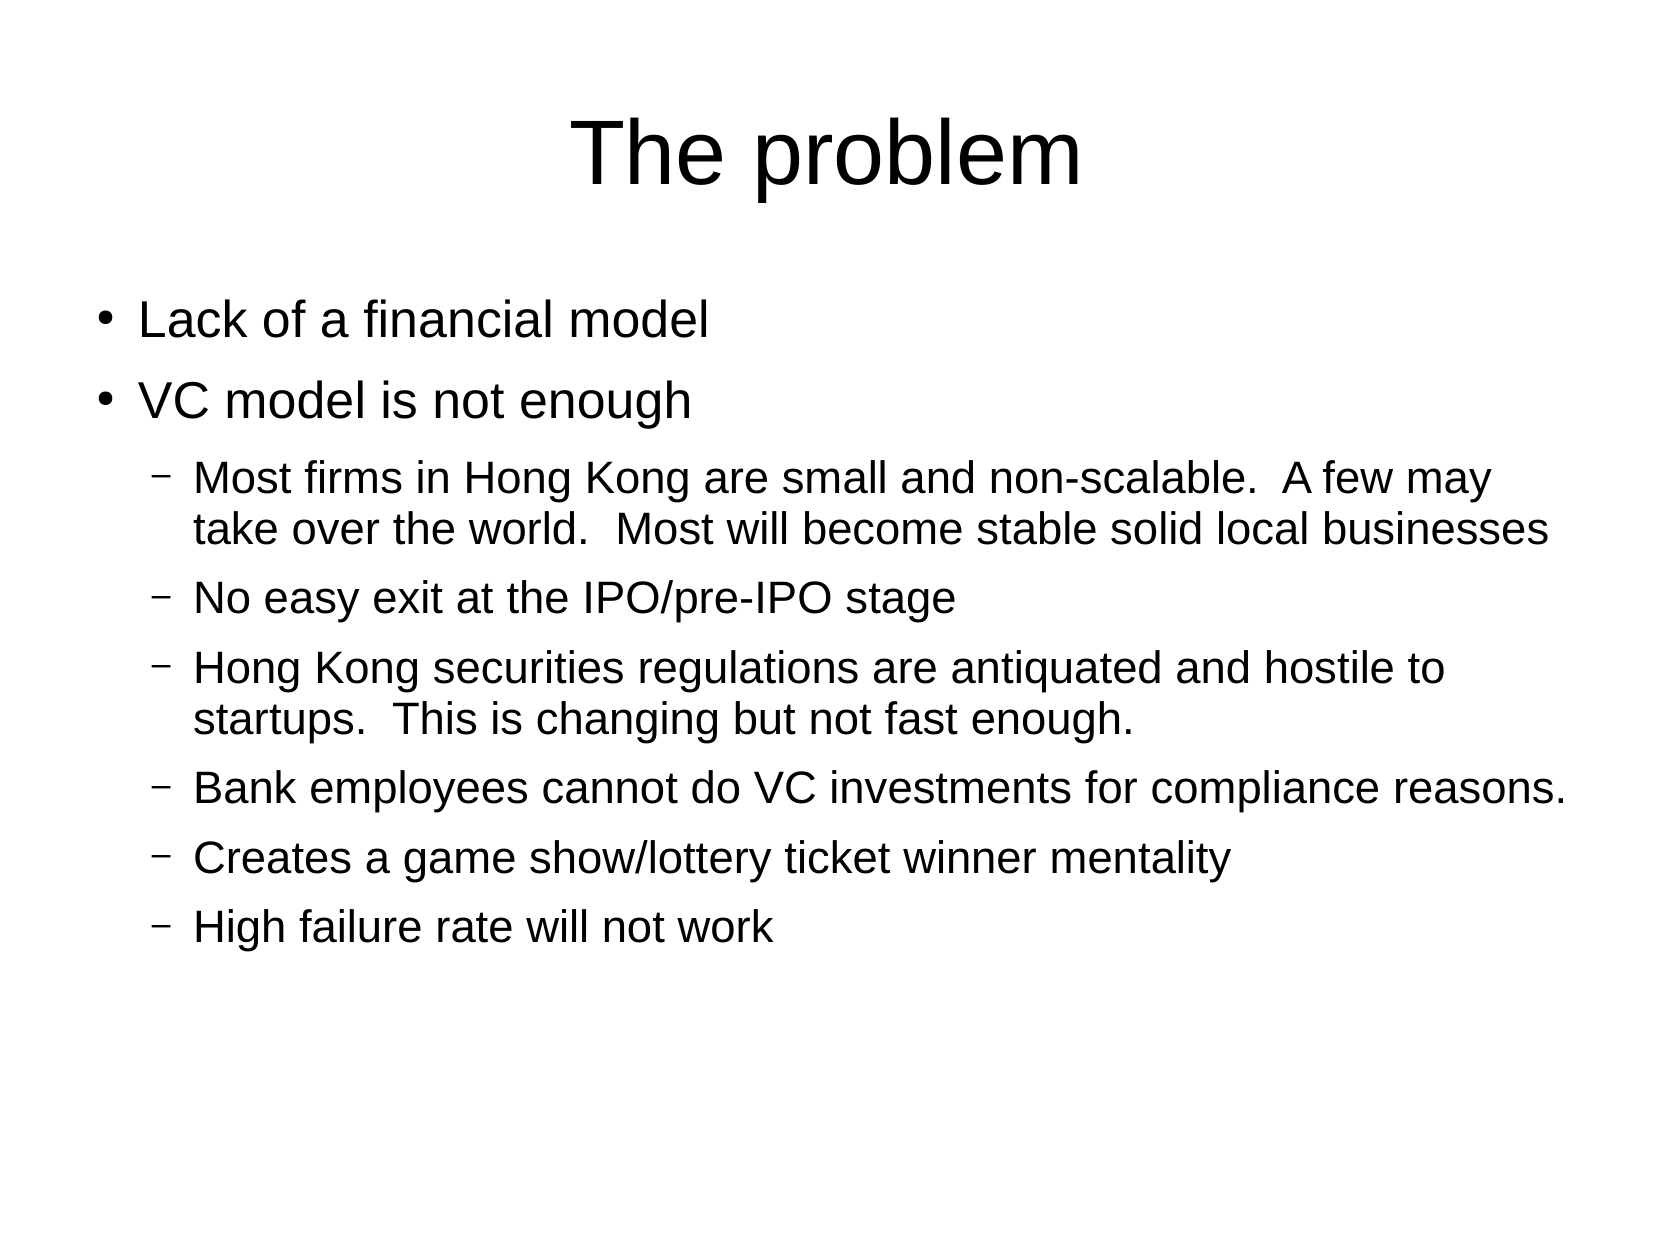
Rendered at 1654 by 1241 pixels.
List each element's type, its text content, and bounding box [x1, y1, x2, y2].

title The problem [82, 49, 1571, 257]
list Lack of a financial model VC model is not enough Most firms in Hong Kong are small and non-scalable. A few may take over the world. Most will become stable solid local businesses No easy exit at the IPO/pre-IPO stage Hong Kong securities regulations are antiquated and hostile to startups. This is changing but not fast enough. Bank employees cannot do VC investments for compliance reasons. Creates a game show/lottery ticket winner mentality High failure rate will not work [82, 290, 1571, 1010]
